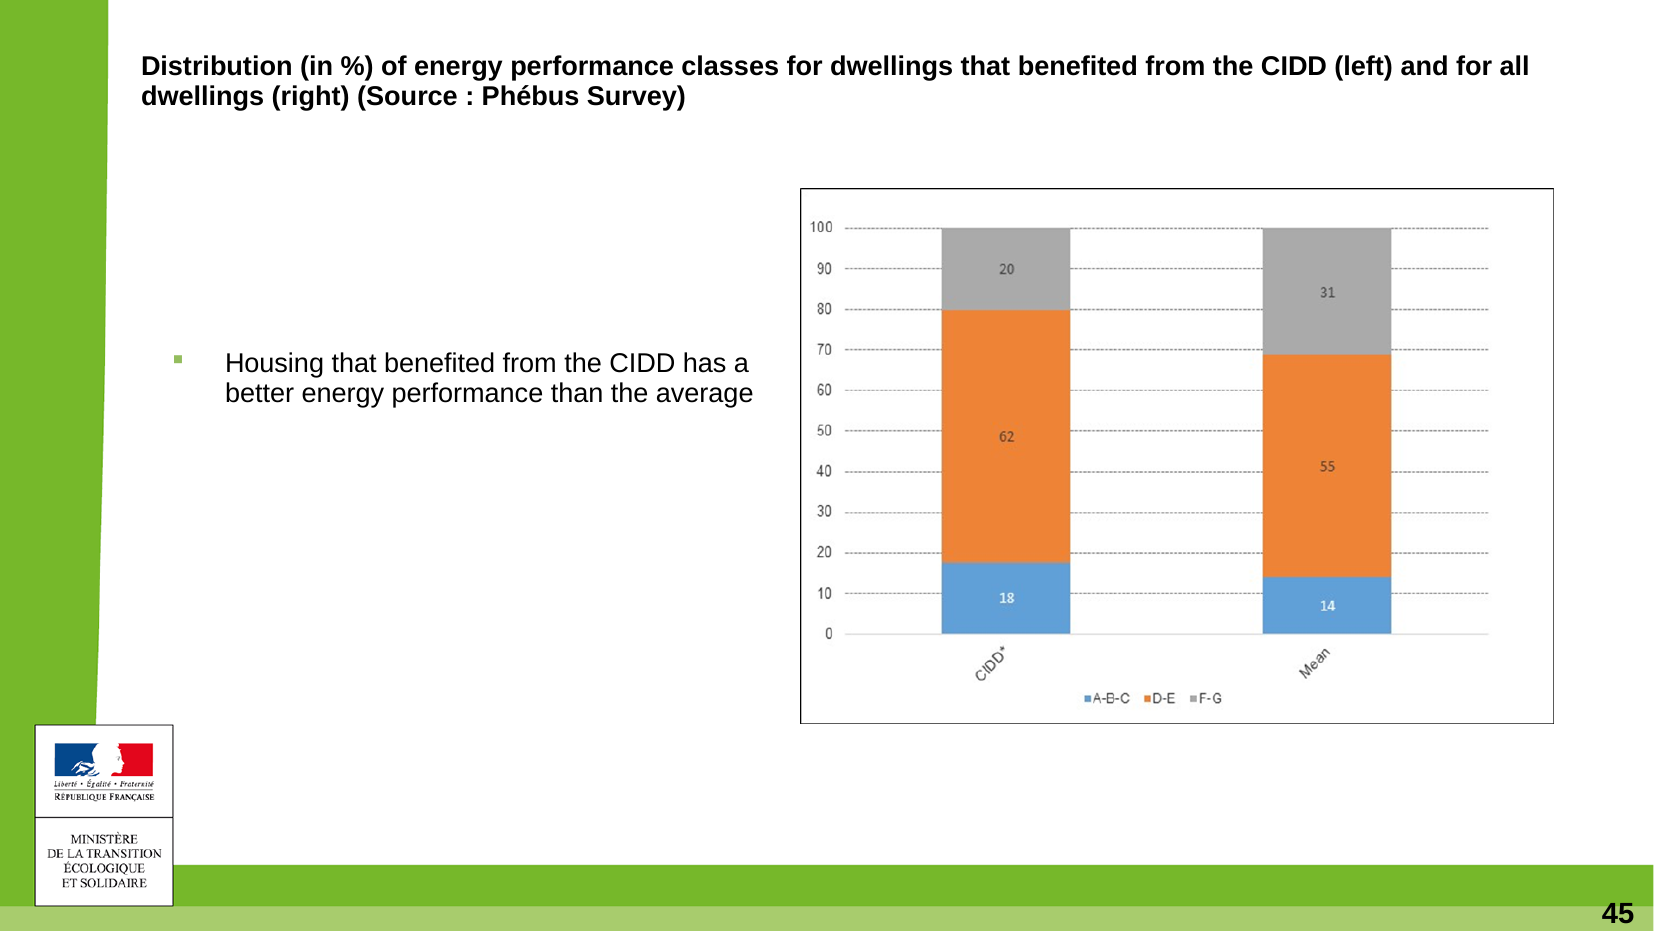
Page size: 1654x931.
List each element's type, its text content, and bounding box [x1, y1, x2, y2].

list Housing that benefited from the CIDD has a better energy performance than the average [154, 348, 762, 513]
title Distribution (in %) of energy performance classes for dwellings that benefited from the CIDD (left) and for all dwellings (right) (Source : Phébus Survey) [141, 11, 1574, 151]
picture [0, 0, 1654, 931]
